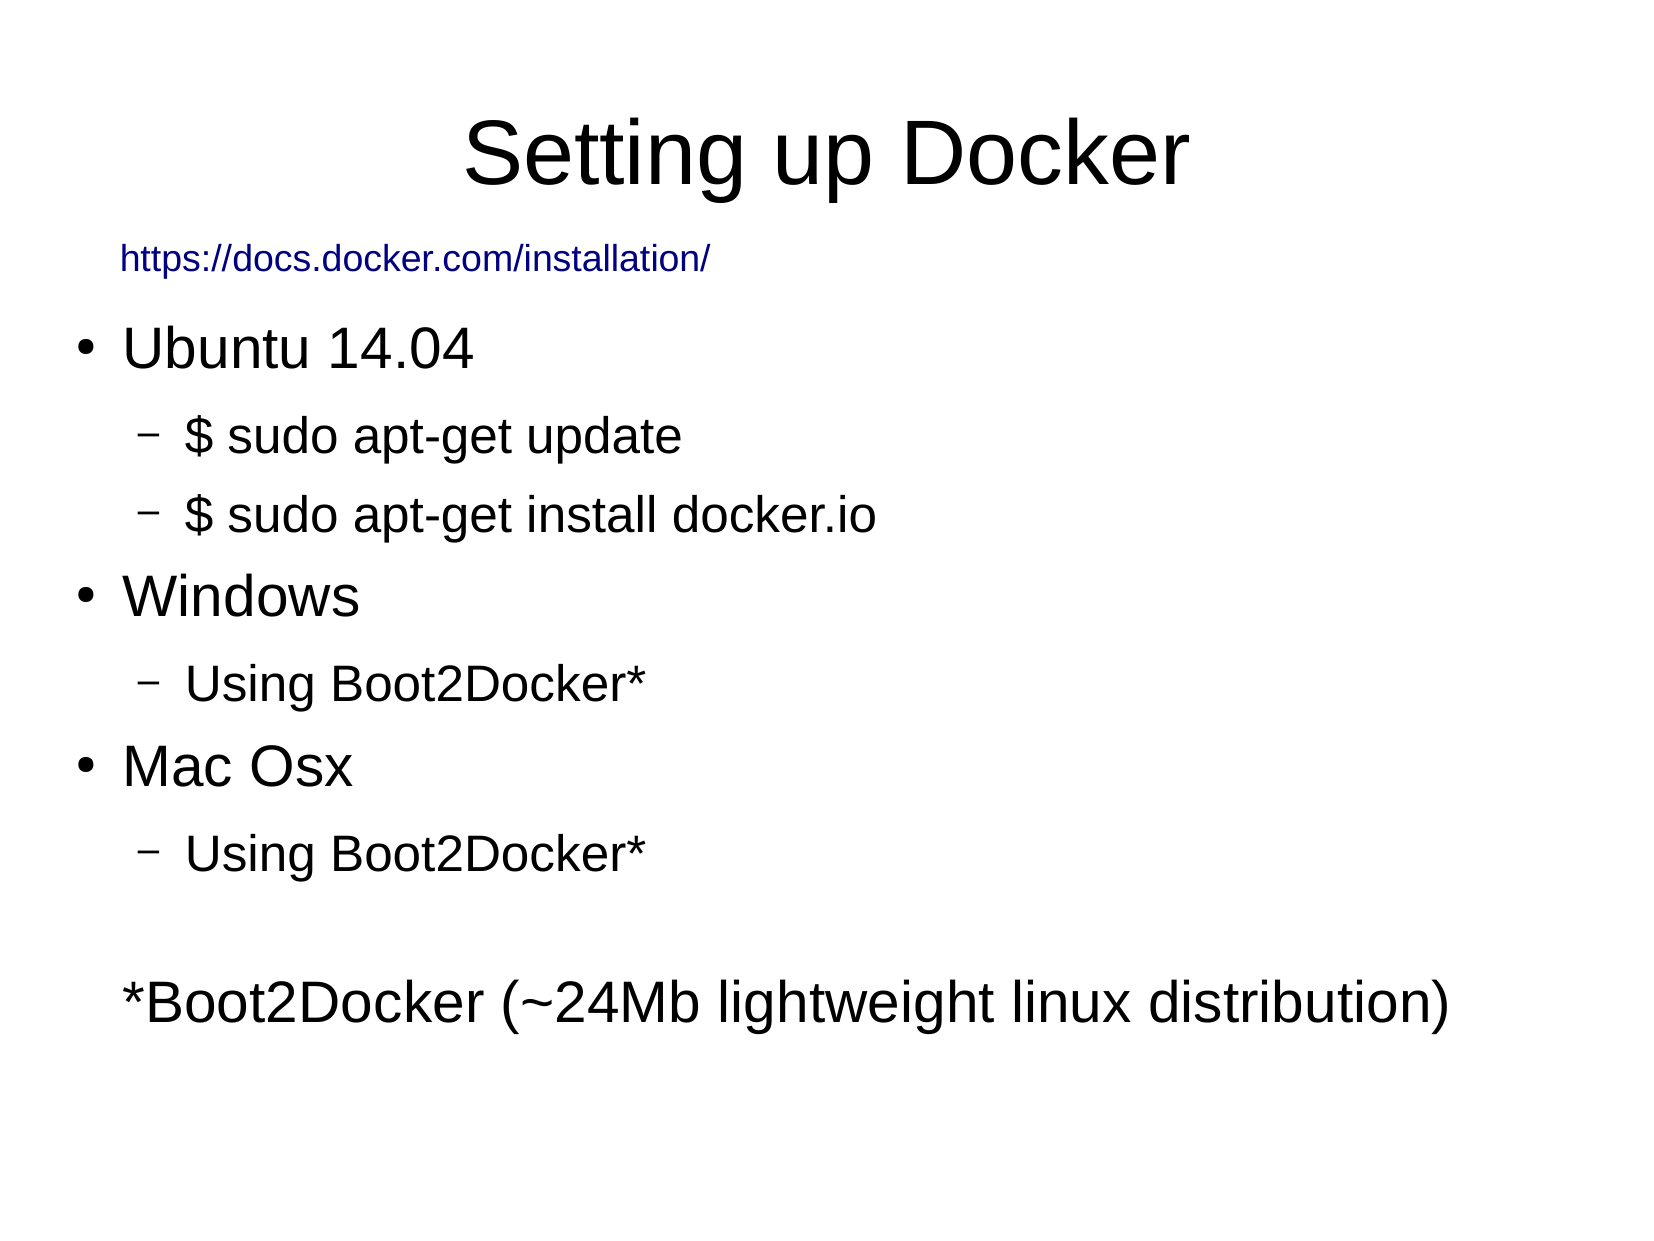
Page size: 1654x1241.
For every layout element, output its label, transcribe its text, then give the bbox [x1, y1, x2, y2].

title Setting up Docker [82, 49, 1571, 257]
text_box https://docs.docker.com/installation/ [105, 229, 832, 301]
list Ubuntu 14.04 $ sudo apt-get update $ sudo apt-get install docker.io Windows Using Boot2Docker* Mac Osx Using Boot2Docker* *Boot2Docker (~24Mb lightweight linux distribution) [60, 315, 1549, 1036]
